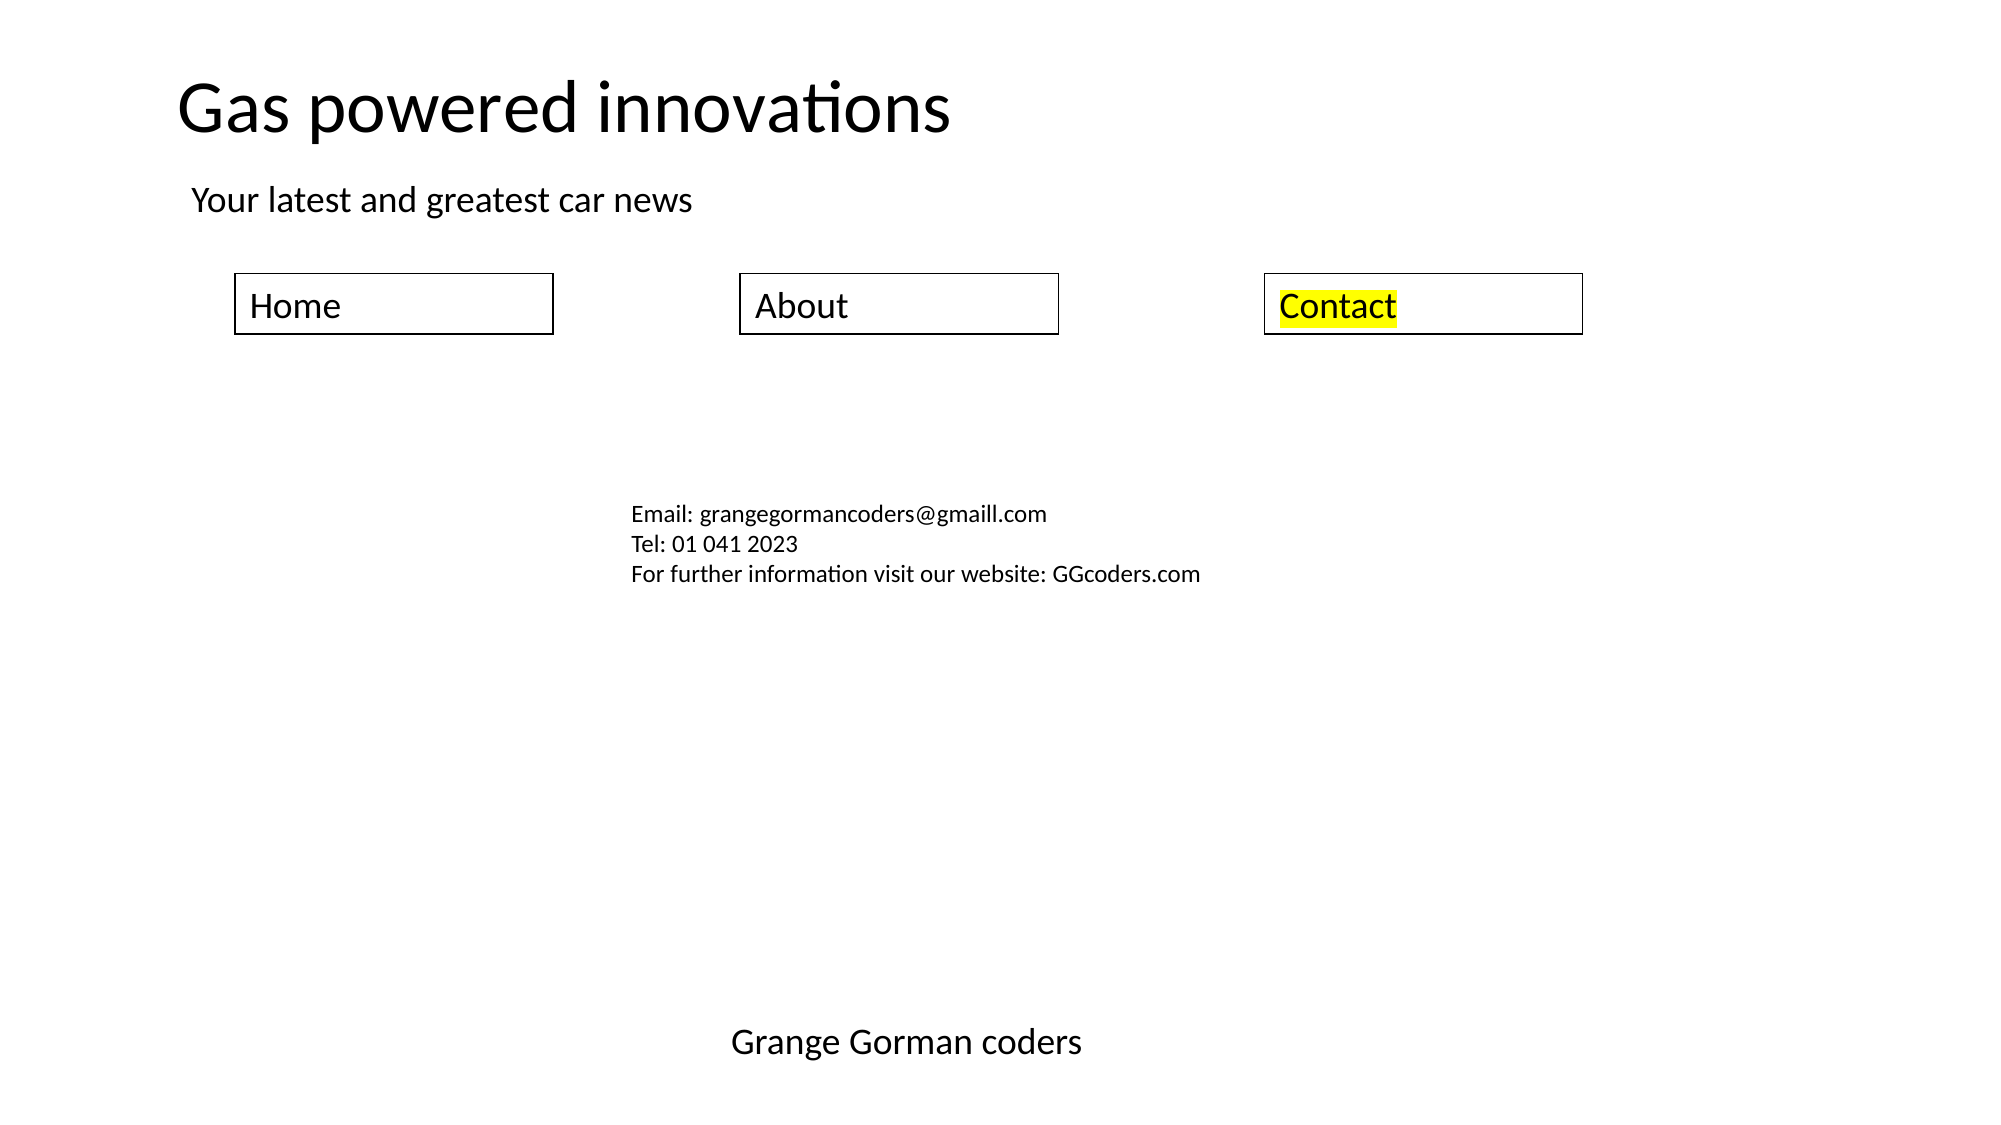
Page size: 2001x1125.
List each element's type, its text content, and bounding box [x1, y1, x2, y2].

text_box Email: grangegormancoders@gmaill.com Tel: 01 041 2023 For further information visit our website: GGcoders.com [616, 490, 1413, 597]
text_box Home [234, 273, 553, 335]
text_box Grange Gorman coders [716, 1009, 1203, 1071]
text_box Contact [1264, 273, 1583, 335]
text_box Gas powered innovations [162, 49, 1133, 156]
text_box Your latest and greatest car news [176, 167, 724, 229]
text_box About [740, 273, 1059, 335]
